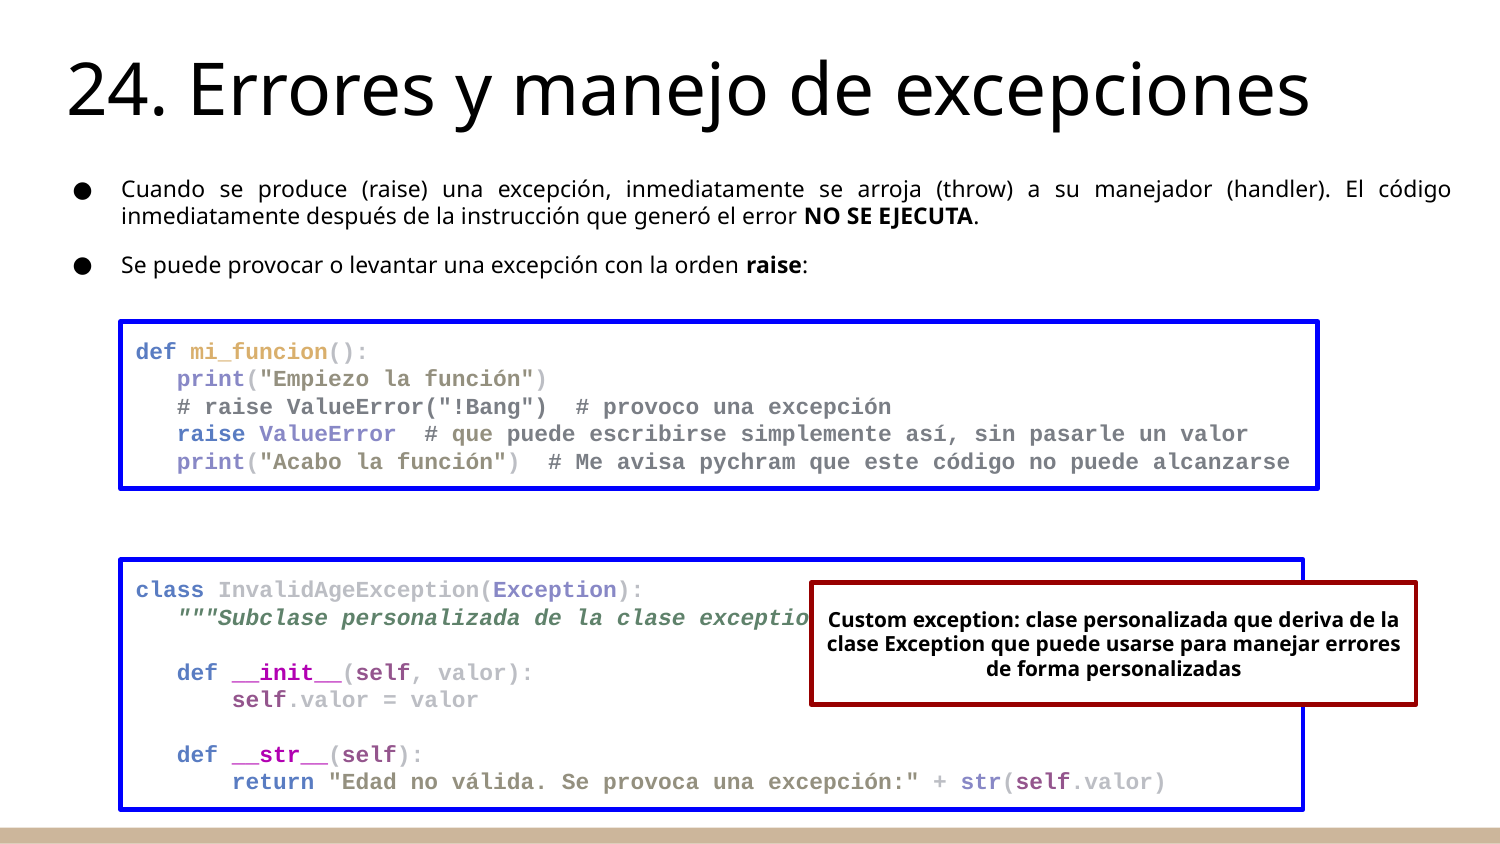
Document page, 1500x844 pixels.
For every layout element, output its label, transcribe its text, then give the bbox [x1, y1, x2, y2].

text_box Custom exception: clase personalizada que deriva de la clase Exception que puede usarse para manejar errores de forma personalizadas [811, 582, 1417, 705]
text_box class InvalidAgeException(Exception): """Subclase personalizada de la clase exception""" def __init__(self, valor): self.valor = valor def __str__(self): return "Edad no válida. Se provoca una excepción:" + str(self.valor) [120, 559, 1304, 810]
text_box def mi_funcion(): print("Empiezo la función") # raise ValueError("!Bang") # provoco una excepción raise ValueError # que puede escribirse simplemente así, sin pasarle un valor print("Acabo la función") # Me avisa pychram que este código no puede alcanzarse [120, 321, 1318, 489]
text_box Cuando se produce (raise) una excepción, inmediatamente se arroja (throw) a su manejador (handler). El código inmediatamente después de la instrucción que generó el error NO SE EJECUTA. Se puede provocar o levantar una excepción con la orden raise: [31, 145, 1469, 307]
title 24. Errores y manejo de excepciones [51, 8, 1449, 145]
